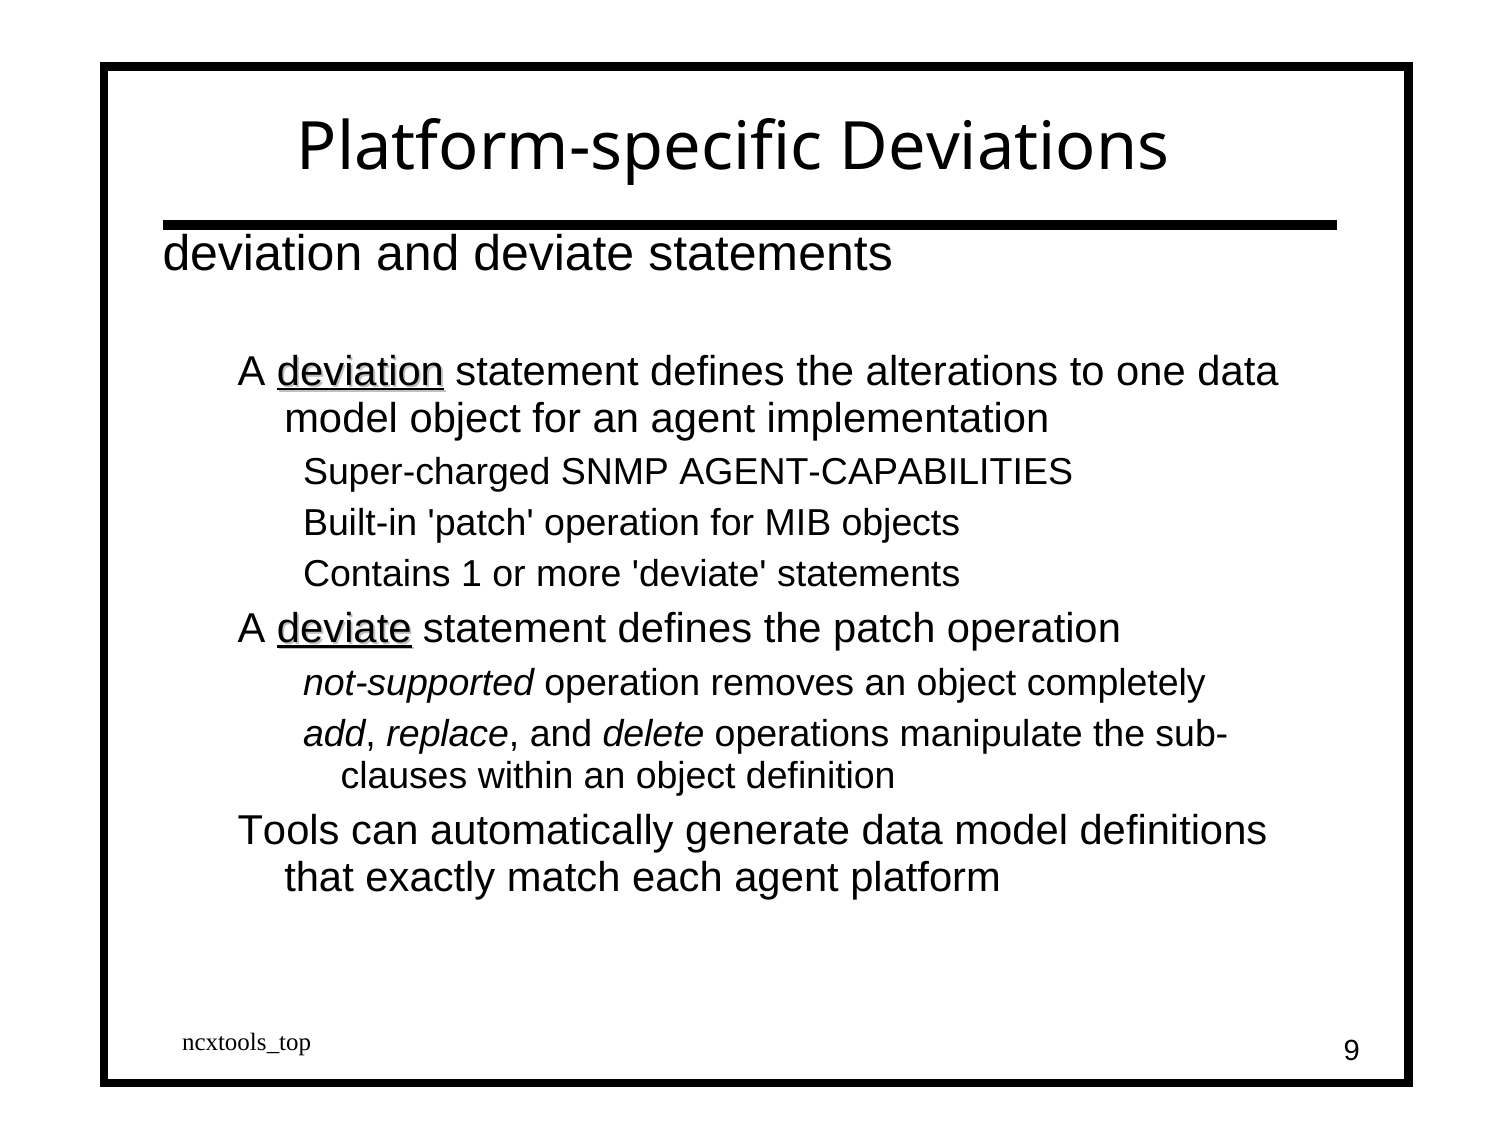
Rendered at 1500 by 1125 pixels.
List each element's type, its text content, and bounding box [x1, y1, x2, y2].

title Platform-specific Deviations [162, 82, 1332, 206]
list deviation and deviate statements A deviation statement defines the alterations to one data model object for an agent implementation Super-charged SNMP AGENT-CAPABILITIES Built-in 'patch' operation for MIB objects Contains 1 or more 'deviate' statements A deviate statement defines the patch operation not-supported operation removes an object completely add, replace, and delete operations manipulate the sub-clauses within an object definition Tools can automatically generate data model definitions that exactly match each agent platform [162, 224, 1338, 986]
